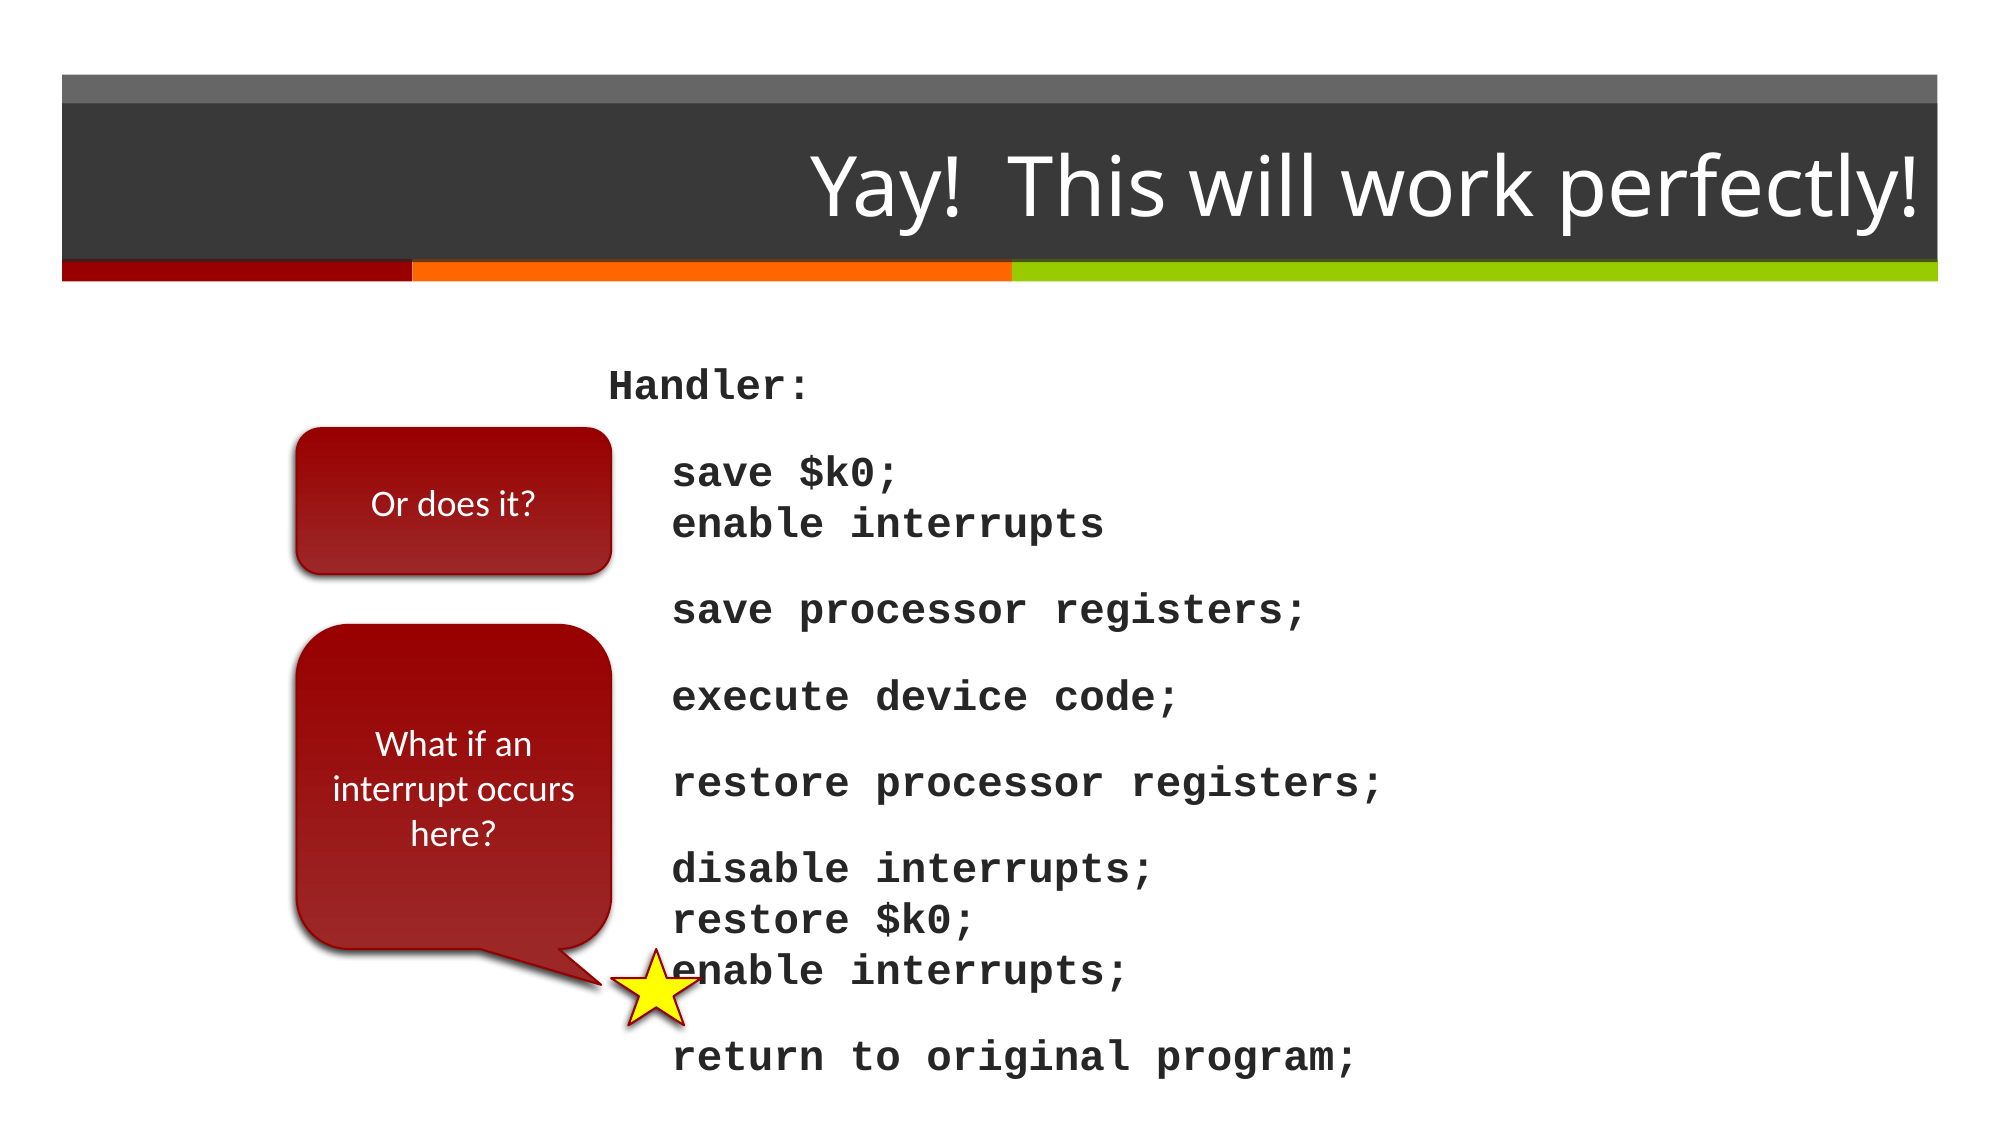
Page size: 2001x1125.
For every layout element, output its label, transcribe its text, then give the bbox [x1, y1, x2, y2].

list Handler: save $k0; enable interrupts save processor registers; execute device code; restore processor registers; disable interrupts; restore $k0; enable interrupts; return to original program; [593, 350, 1754, 1095]
text_box Or does it? [296, 428, 612, 575]
title Yay! This will work perfectly! [62, 103, 1938, 263]
text_box [611, 949, 702, 1026]
text_box What if an interrupt occurs here? [296, 624, 612, 985]
